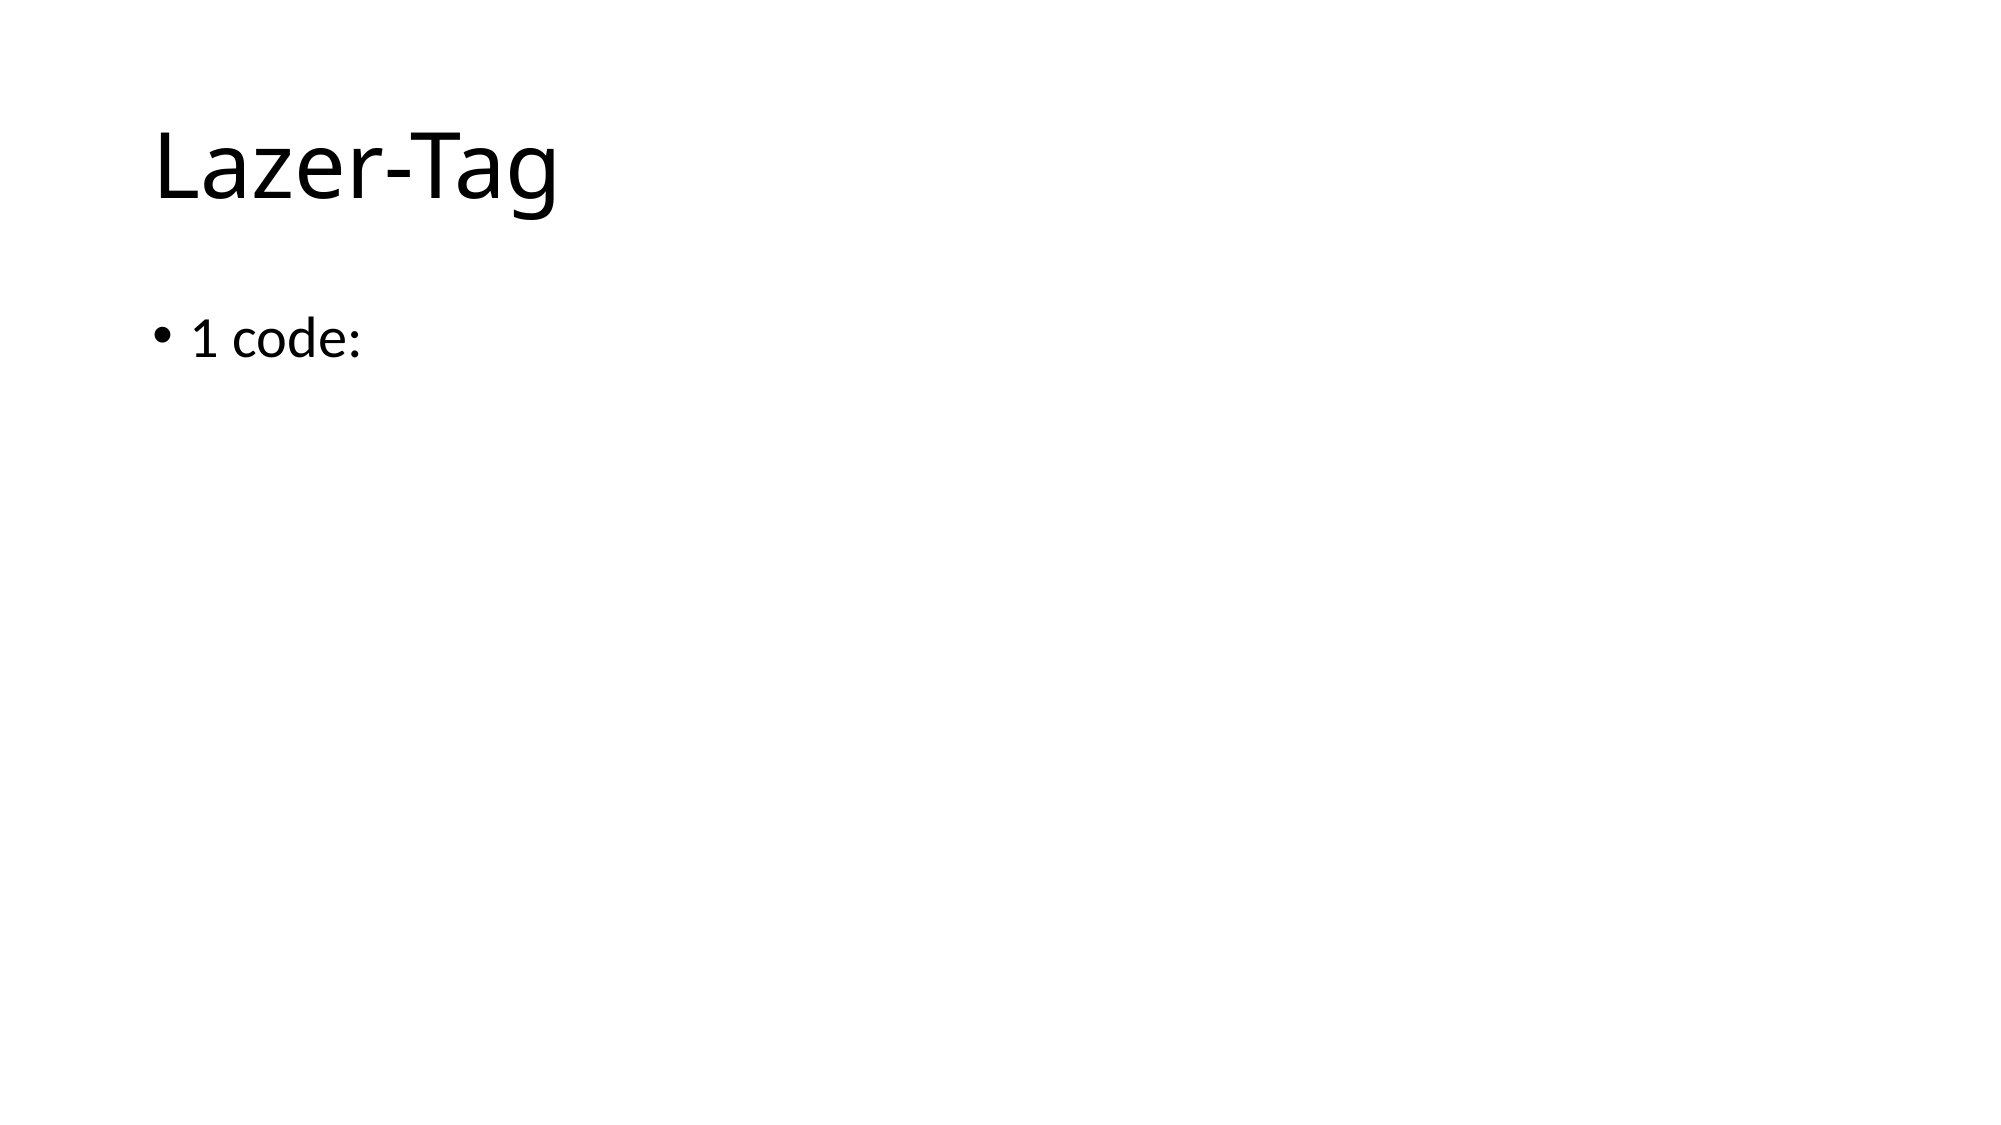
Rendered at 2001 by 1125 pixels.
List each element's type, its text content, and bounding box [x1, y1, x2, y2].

title Lazer-Tag [137, 59, 1863, 278]
list 1 code: [137, 299, 1863, 1014]
